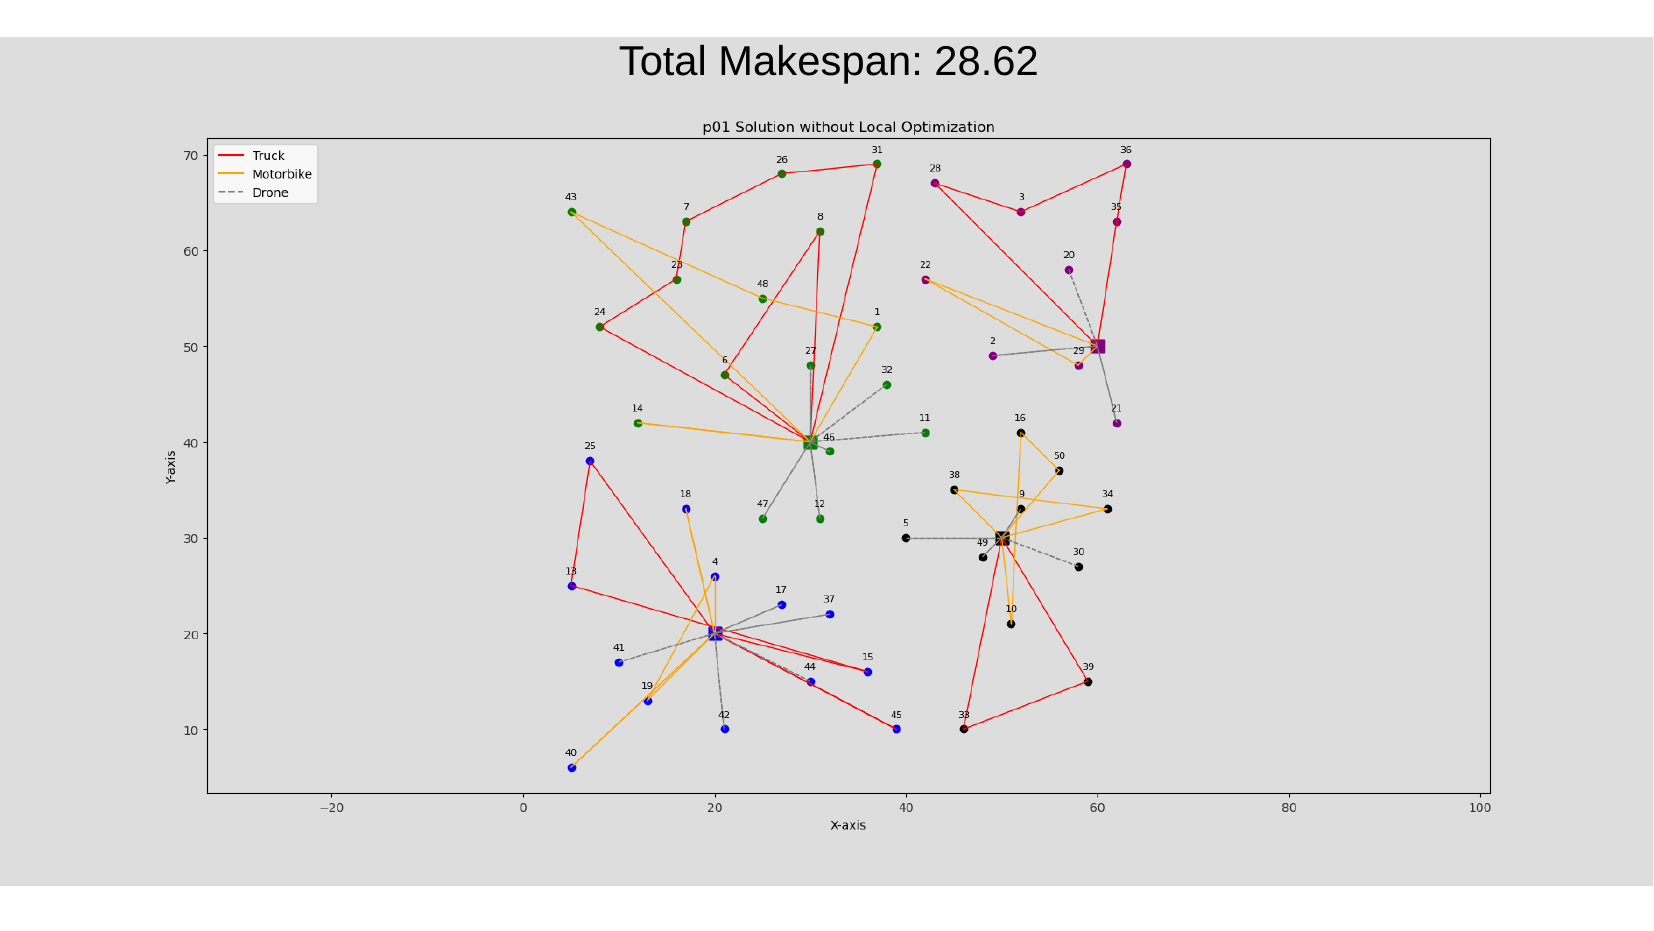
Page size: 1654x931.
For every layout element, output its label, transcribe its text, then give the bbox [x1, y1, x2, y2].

picture [0, 37, 1654, 886]
title Total Makespan: 28.62 [82, 37, 1576, 85]
